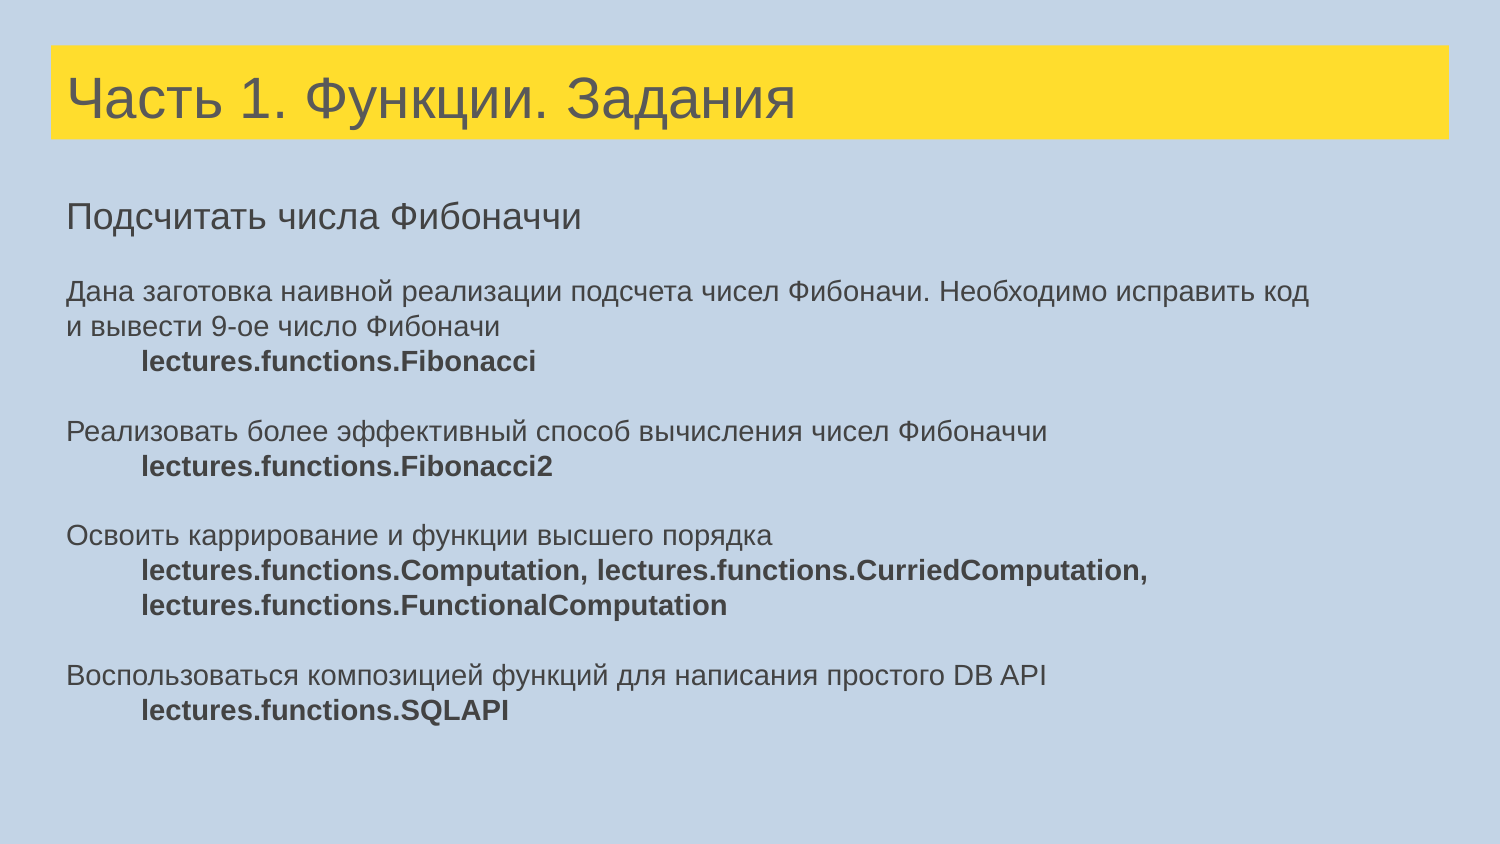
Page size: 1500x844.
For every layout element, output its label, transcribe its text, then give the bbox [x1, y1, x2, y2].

text_box Подсчитать числа Фибоначчи Дана заготовка наивной реализации подсчета чисел Фибоначи. Необходимо исправить код и вывести 9-ое число Фибоначи lectures.functions.Fibonacci Реализовать более эффективный способ вычисления чисел Фибоначчи lectures.functions.Fibonacci2 Освоить каррирование и функции высшего порядка lectures.functions.Computation, lectures.functions.CurriedComputation, lectures.functions.FunctionalComputation Воспользоваться композицией функций для написания простого DB API lectures.functions.SQLAPI [51, 177, 1344, 741]
title Часть 1. Функции. Задания [51, 45, 1449, 140]
